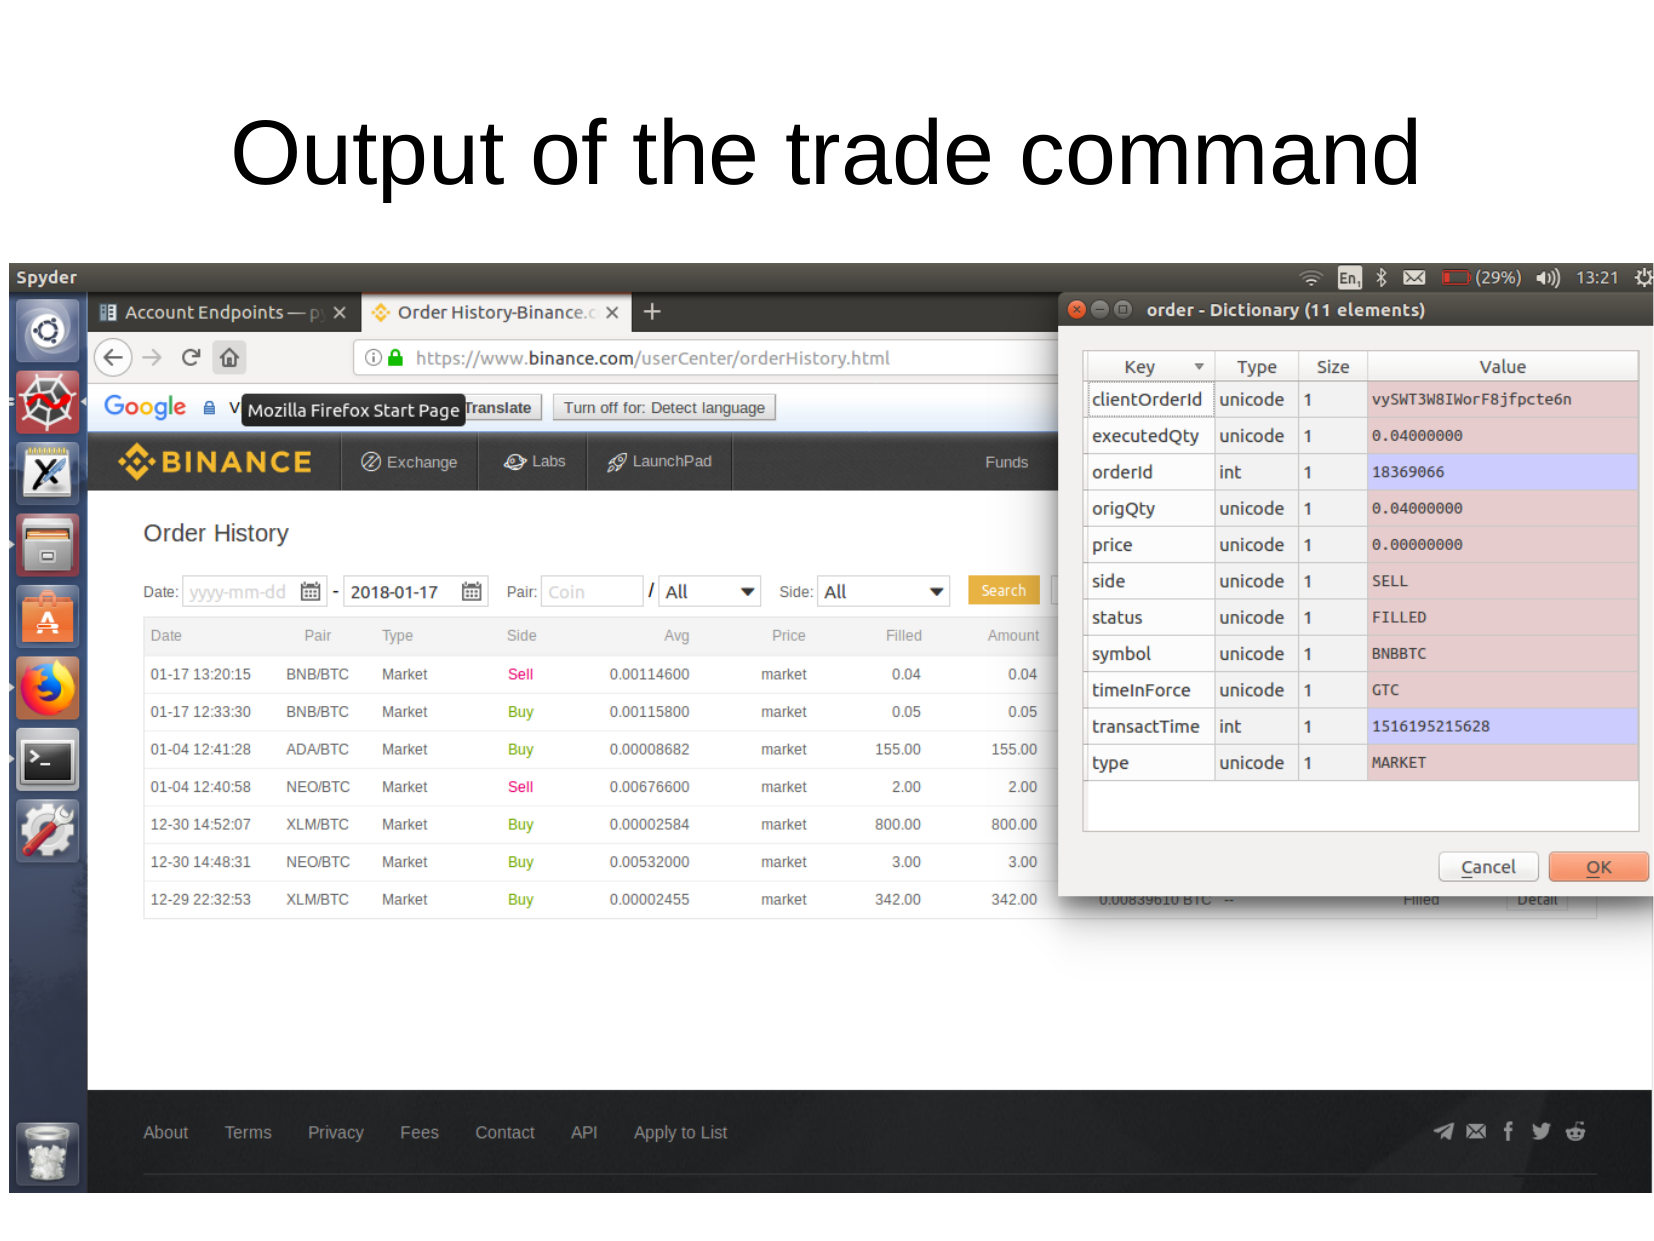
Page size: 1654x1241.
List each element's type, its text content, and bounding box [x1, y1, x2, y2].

title Output of the trade command [82, 49, 1571, 257]
picture [9, 263, 1654, 1193]
